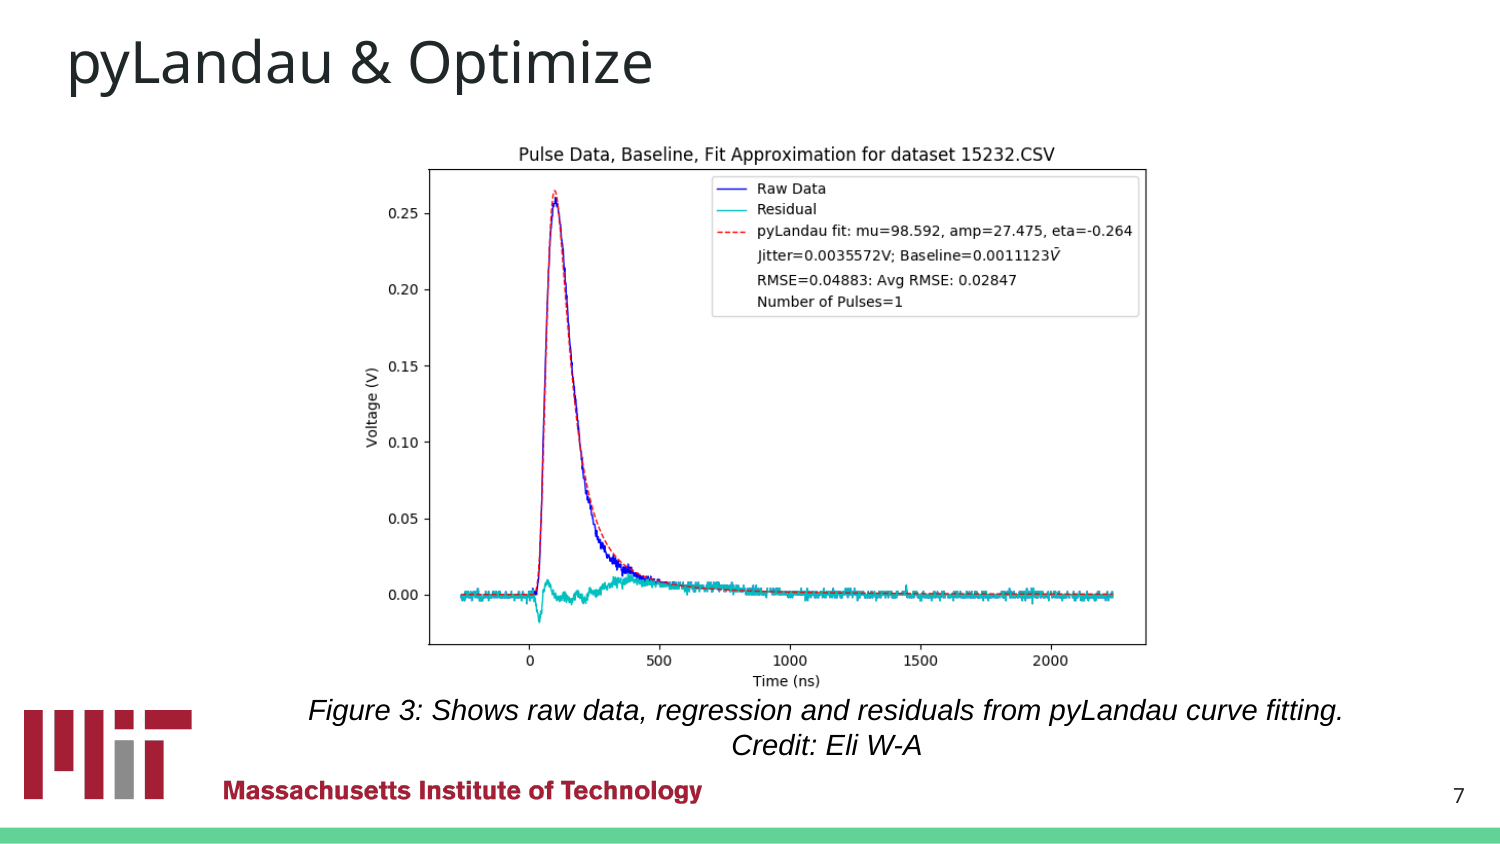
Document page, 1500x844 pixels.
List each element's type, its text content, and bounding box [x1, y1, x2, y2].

text_box Figure 3: Shows raw data, regression and residuals from pyLandau curve fitting. Credit: Eli W-A [292, 675, 1363, 737]
title pyLandau & Optimize [51, 10, 1449, 105]
picture [24, 710, 702, 805]
slide_number <number> [1389, 764, 1480, 830]
picture [313, 95, 1238, 675]
